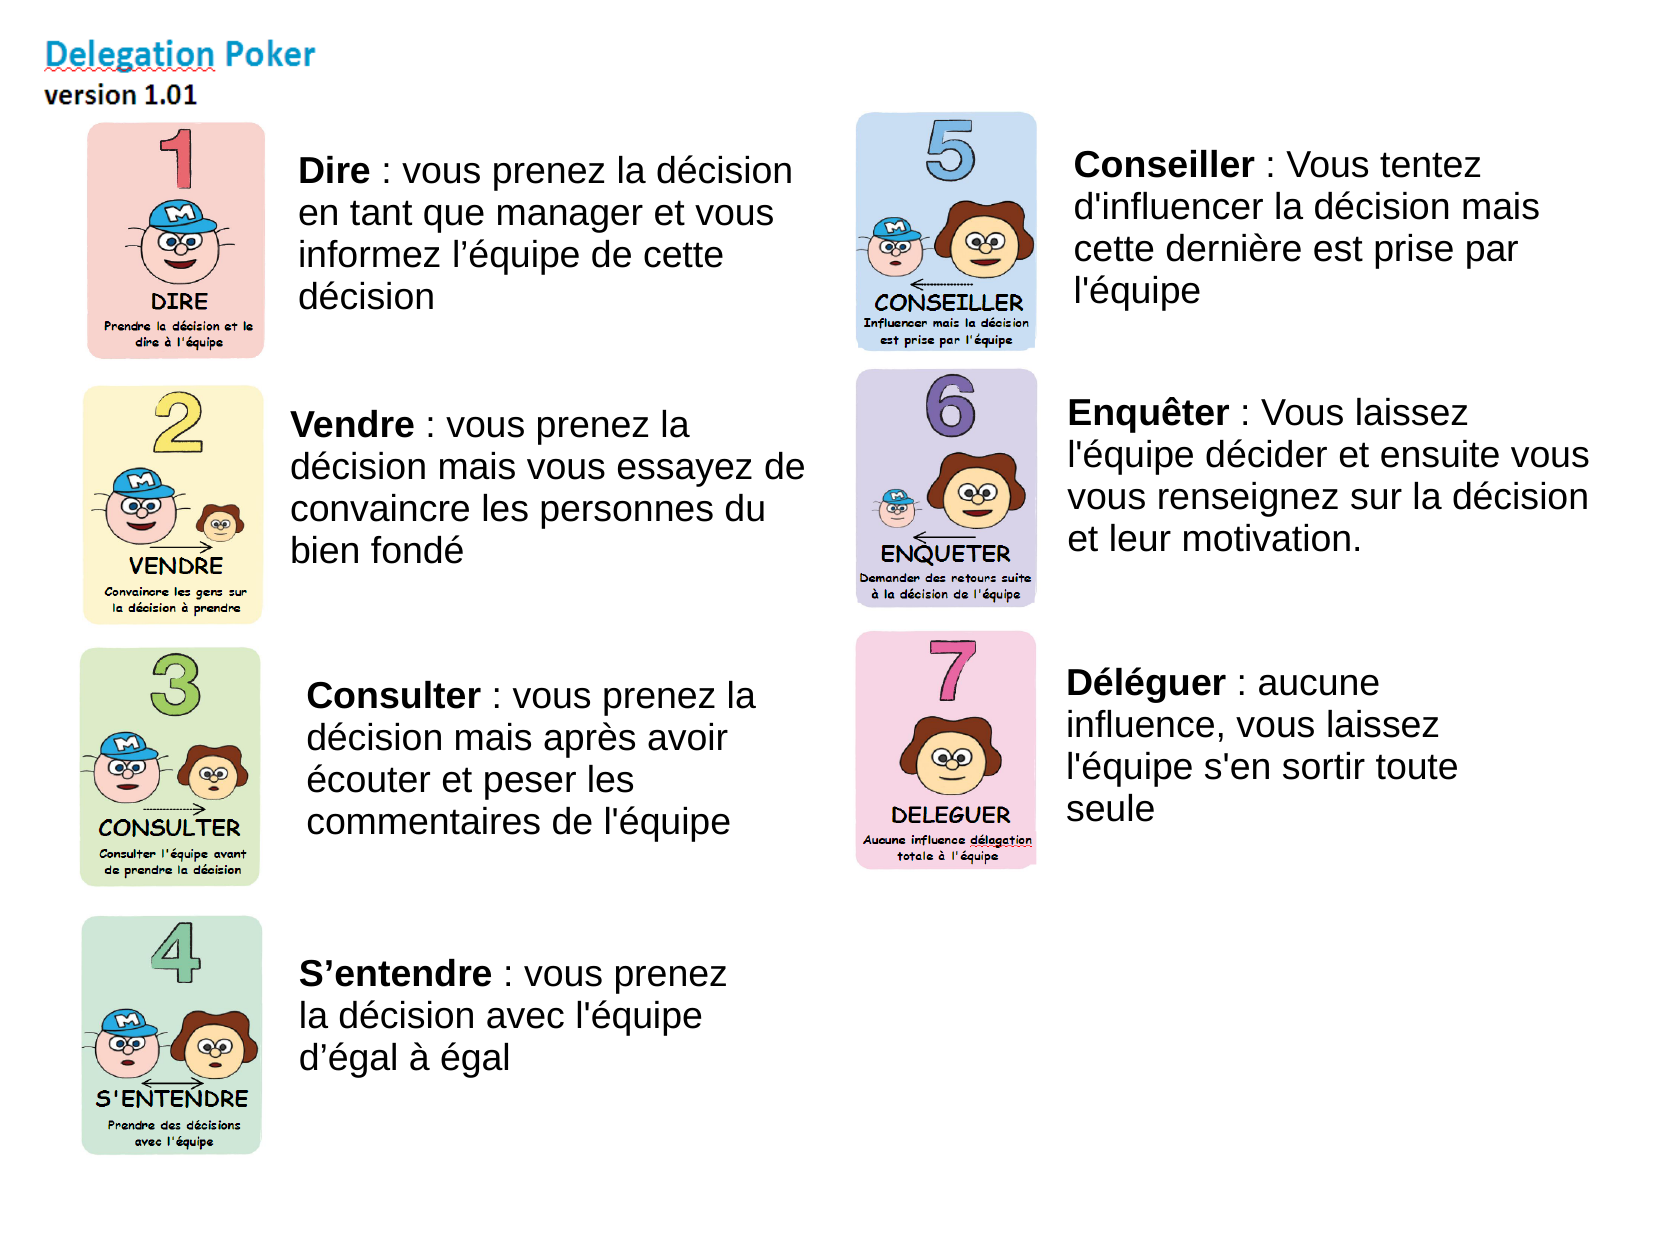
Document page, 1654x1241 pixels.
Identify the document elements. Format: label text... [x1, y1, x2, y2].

picture [850, 628, 1040, 875]
text_box Dire : vous prenez la décision en tant que manager et vous informez l’équipe de cette décision [283, 142, 815, 327]
picture [75, 909, 272, 1158]
text_box Déléguer : aucune influence, vous laissez l'équipe s'en sortir toute seule [1051, 654, 1511, 839]
text_box Vendre : vous prenez la décision mais vous essayez de convaincre les personnes du bien fondé [275, 395, 827, 580]
text_box Conseiller : Vous tentez d'influencer la décision mais cette dernière est prise par l'équipe [1058, 135, 1607, 321]
picture [75, 377, 268, 628]
picture [33, 20, 355, 362]
text_box Consulter : vous prenez la décision mais après avoir écouter et peser les commentaires de l'équipe [291, 667, 815, 852]
text_box S’entendre : vous prenez la décision avec l'équipe d’égal à égal [284, 944, 780, 1088]
picture [75, 641, 263, 890]
picture [852, 106, 1040, 355]
text_box Enquêter : Vous laissez l'équipe décider et ensuite vous vous renseignez sur la décision et leur motivation. [1052, 383, 1607, 569]
picture [852, 362, 1041, 615]
